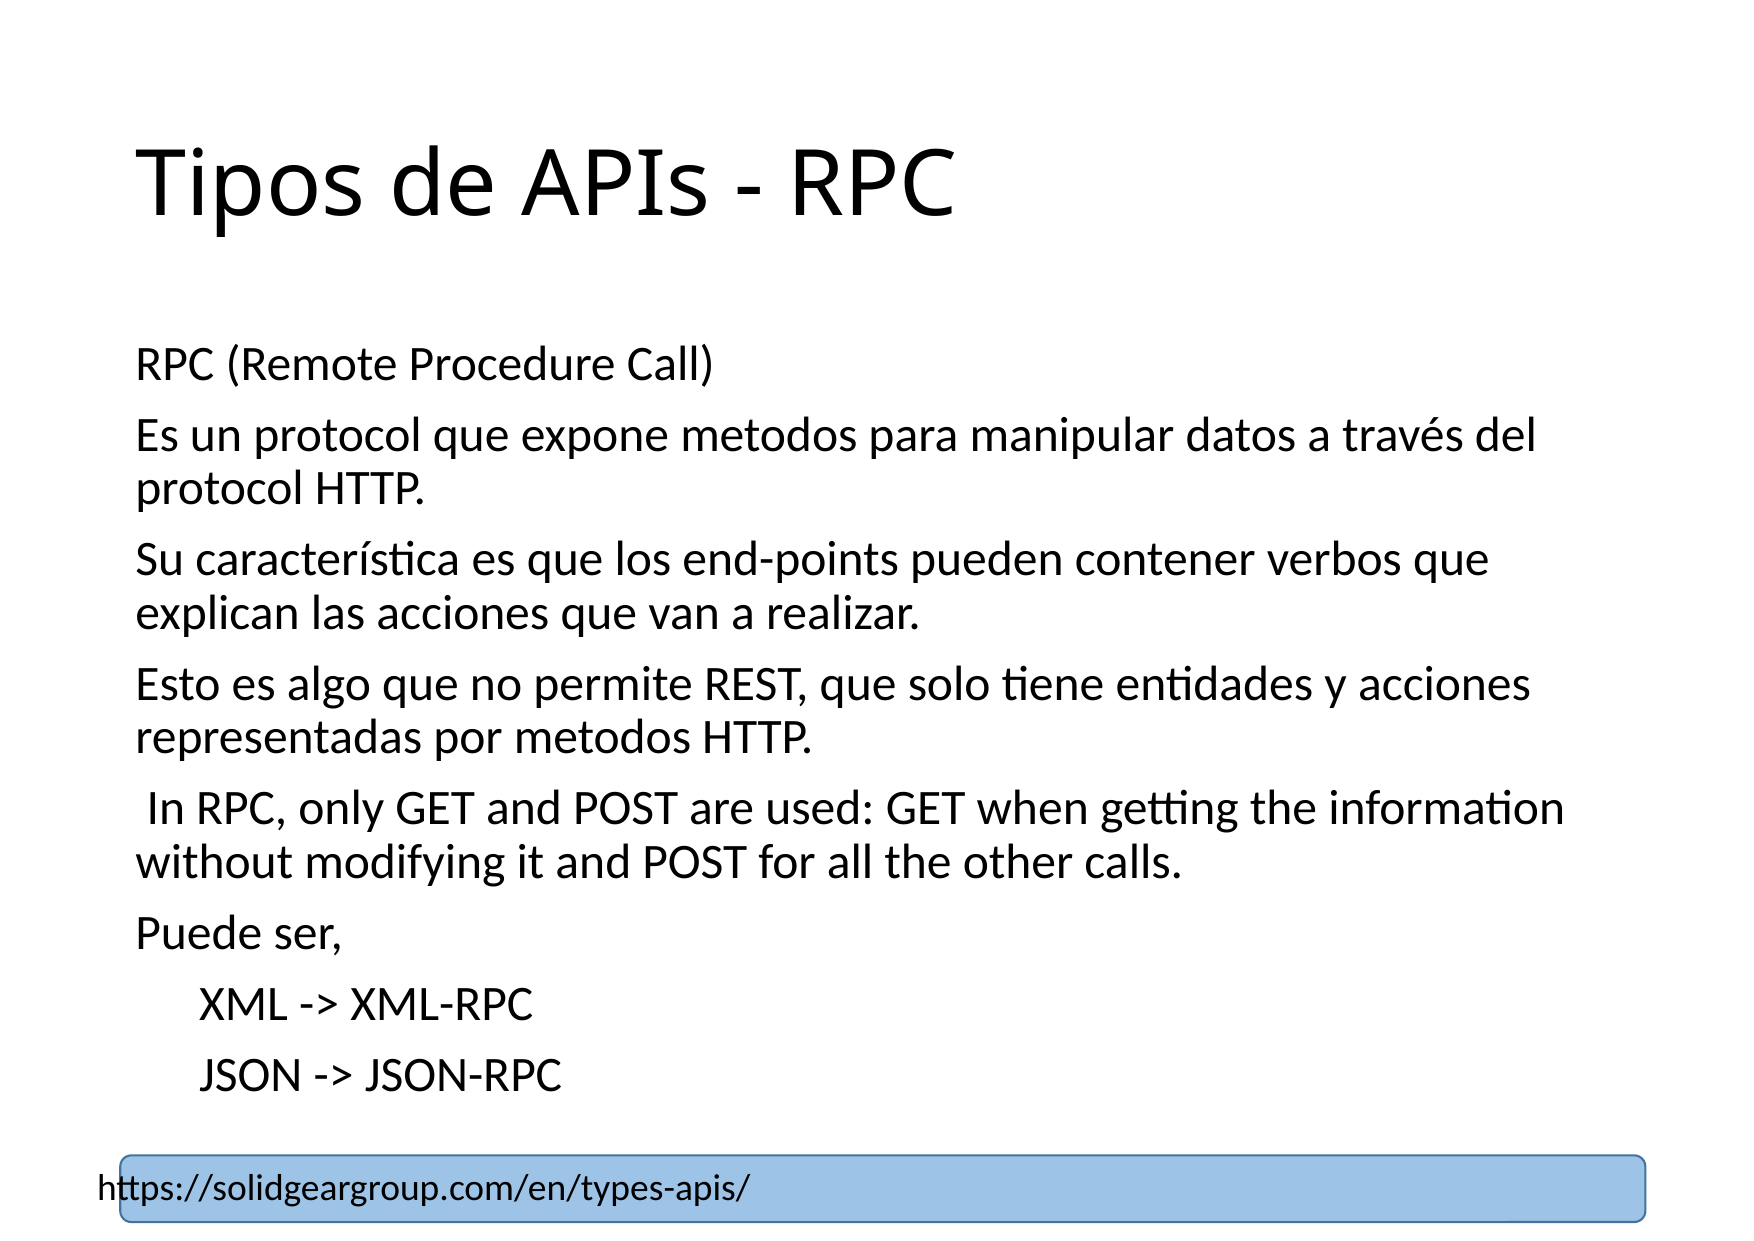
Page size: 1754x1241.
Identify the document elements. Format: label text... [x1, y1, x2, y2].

text_box https://solidgeargroup.com/en/types-apis/ [82, 1155, 766, 1216]
title Tipos de APIs - RPC [120, 65, 1634, 306]
list RPC (Remote Procedure Call) Es un protocol que expone metodos para manipular datos a través del protocol HTTP. Su característica es que los end-points pueden contener verbos que explican las acciones que van a realizar. Esto es algo que no permite REST, que solo tiene entidades y acciones representadas por metodos HTTP. In RPC, only GET and POST are used: GET when getting the information without modifying it and POST for all the other calls. Puede ser, XML -> XML-RPC JSON -> JSON-RPC [120, 330, 1634, 1117]
text_box [121, 1155, 1646, 1223]
